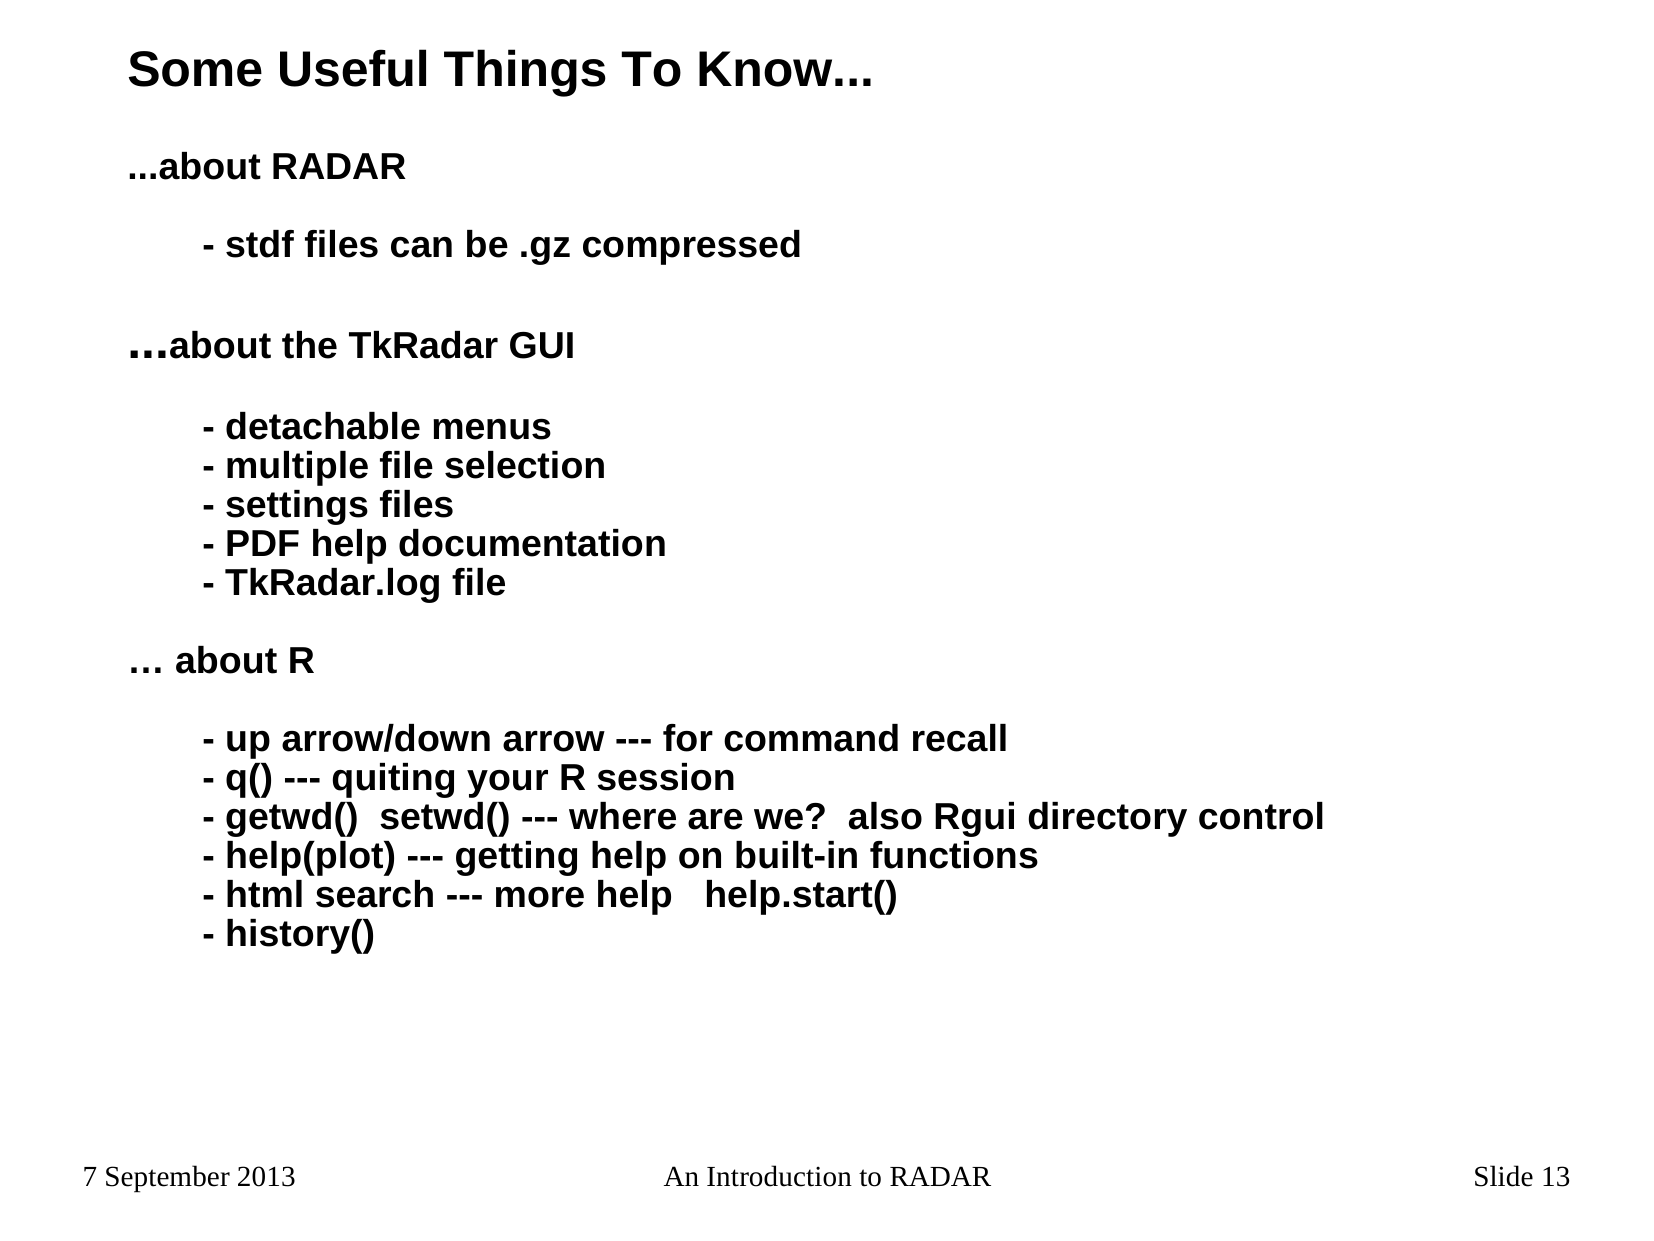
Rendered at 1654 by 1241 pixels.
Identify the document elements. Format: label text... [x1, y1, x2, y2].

text_box Some Useful Things To Know... ...about RADAR - stdf files can be .gz compressed ...about the TkRadar GUI - detachable menus - multiple file selection - settings files - PDF help documentation - TkRadar.log file … about R - up arrow/down arrow --- for command recall - q() --- quiting your R session - getwd() setwd() --- where are we? also Rgui directory control - help(plot) --- getting help on built-in functions - html search --- more help help.start() - history() [112, 37, 1561, 1080]
